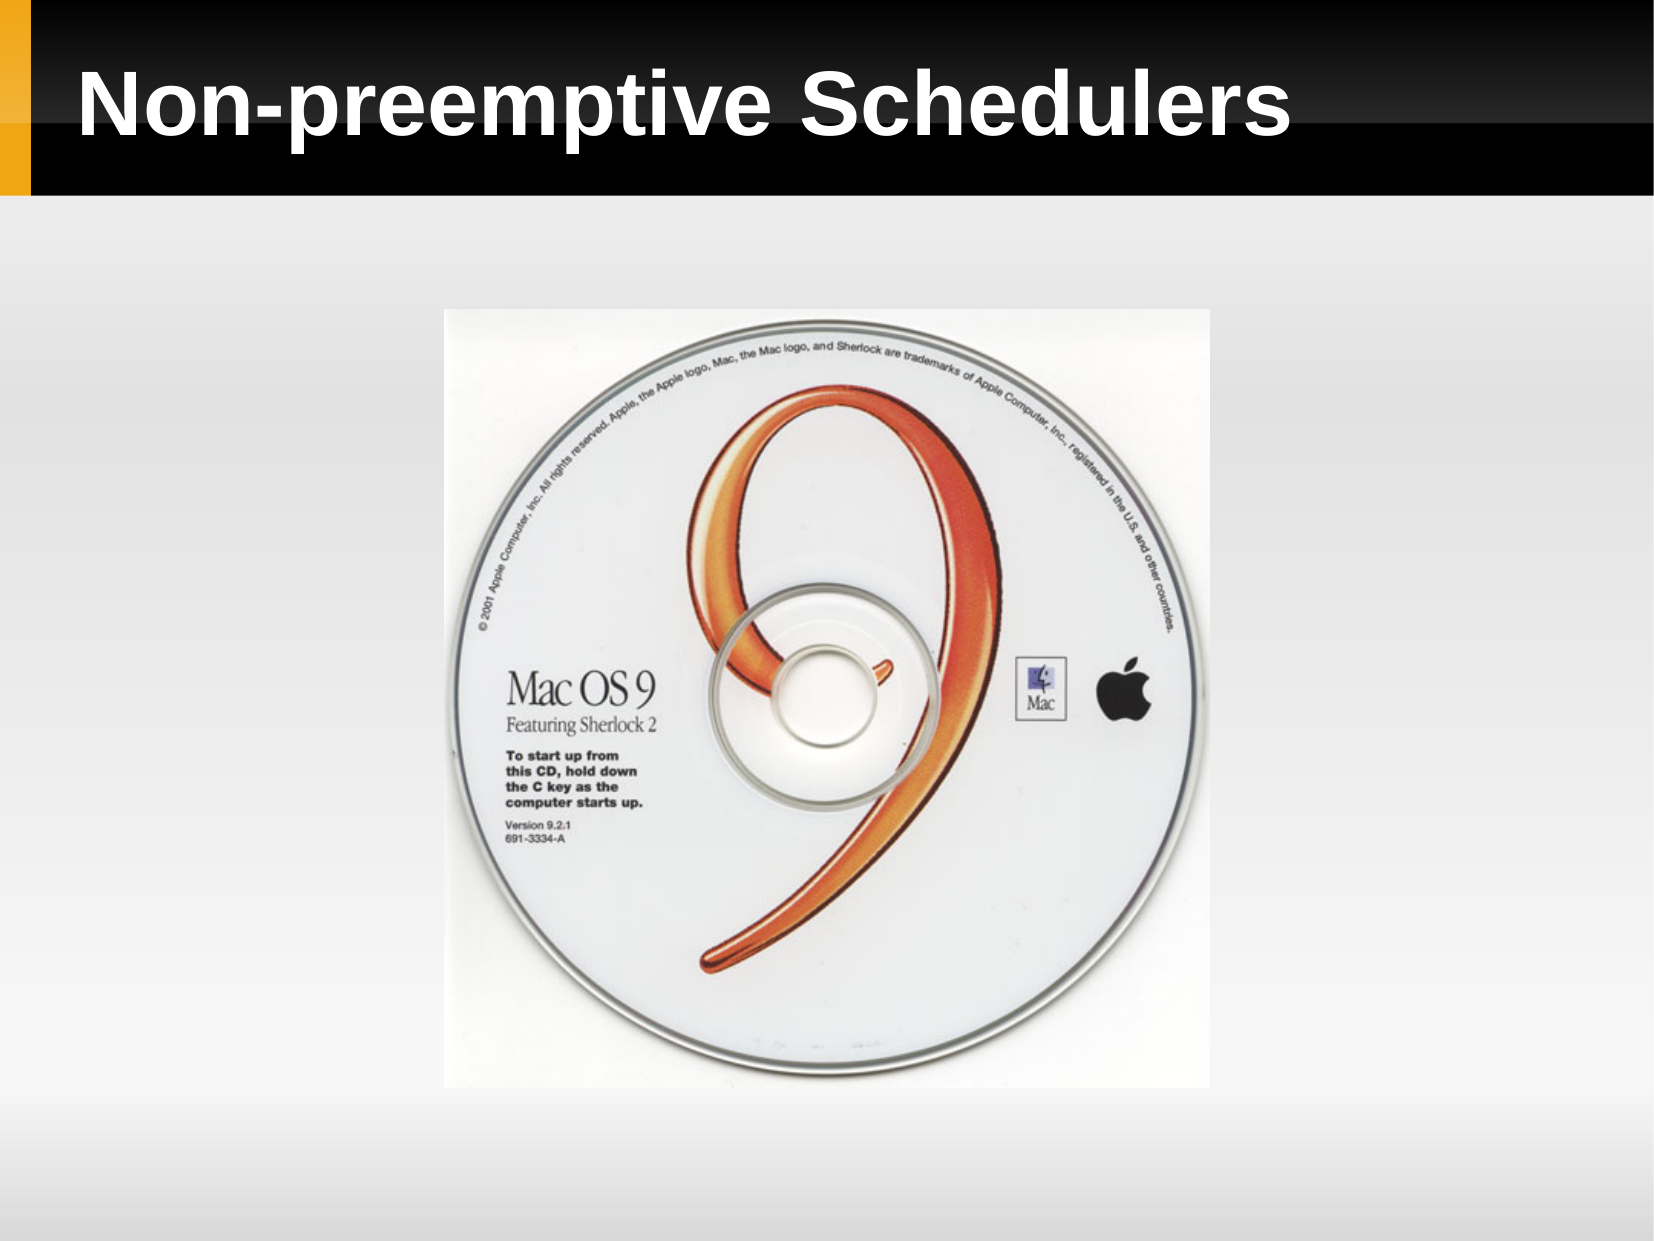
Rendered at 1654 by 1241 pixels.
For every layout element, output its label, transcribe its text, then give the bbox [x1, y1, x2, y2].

picture [0, 0, 1654, 1241]
title Non-preemptive Schedulers [76, 0, 1565, 208]
